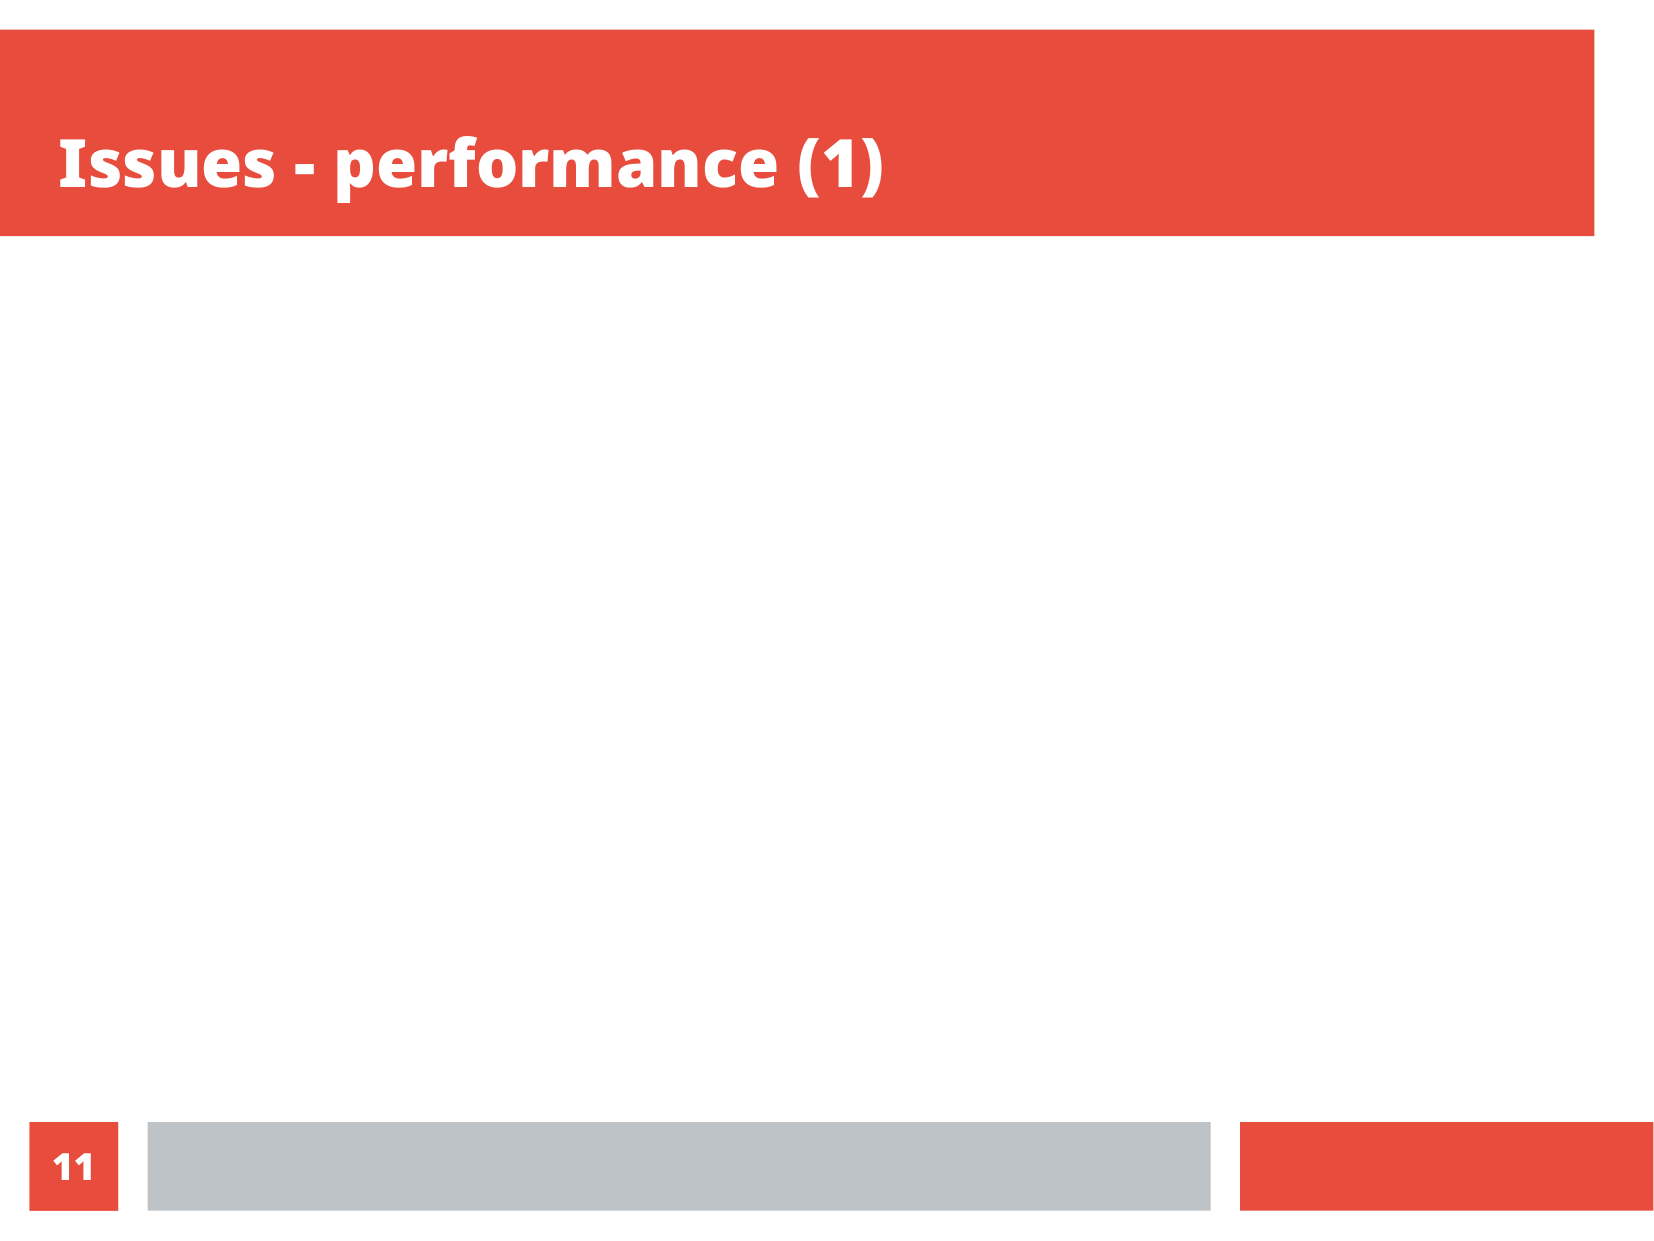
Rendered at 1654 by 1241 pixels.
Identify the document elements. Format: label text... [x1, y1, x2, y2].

title Issues - performance (1) [59, 59, 1595, 207]
